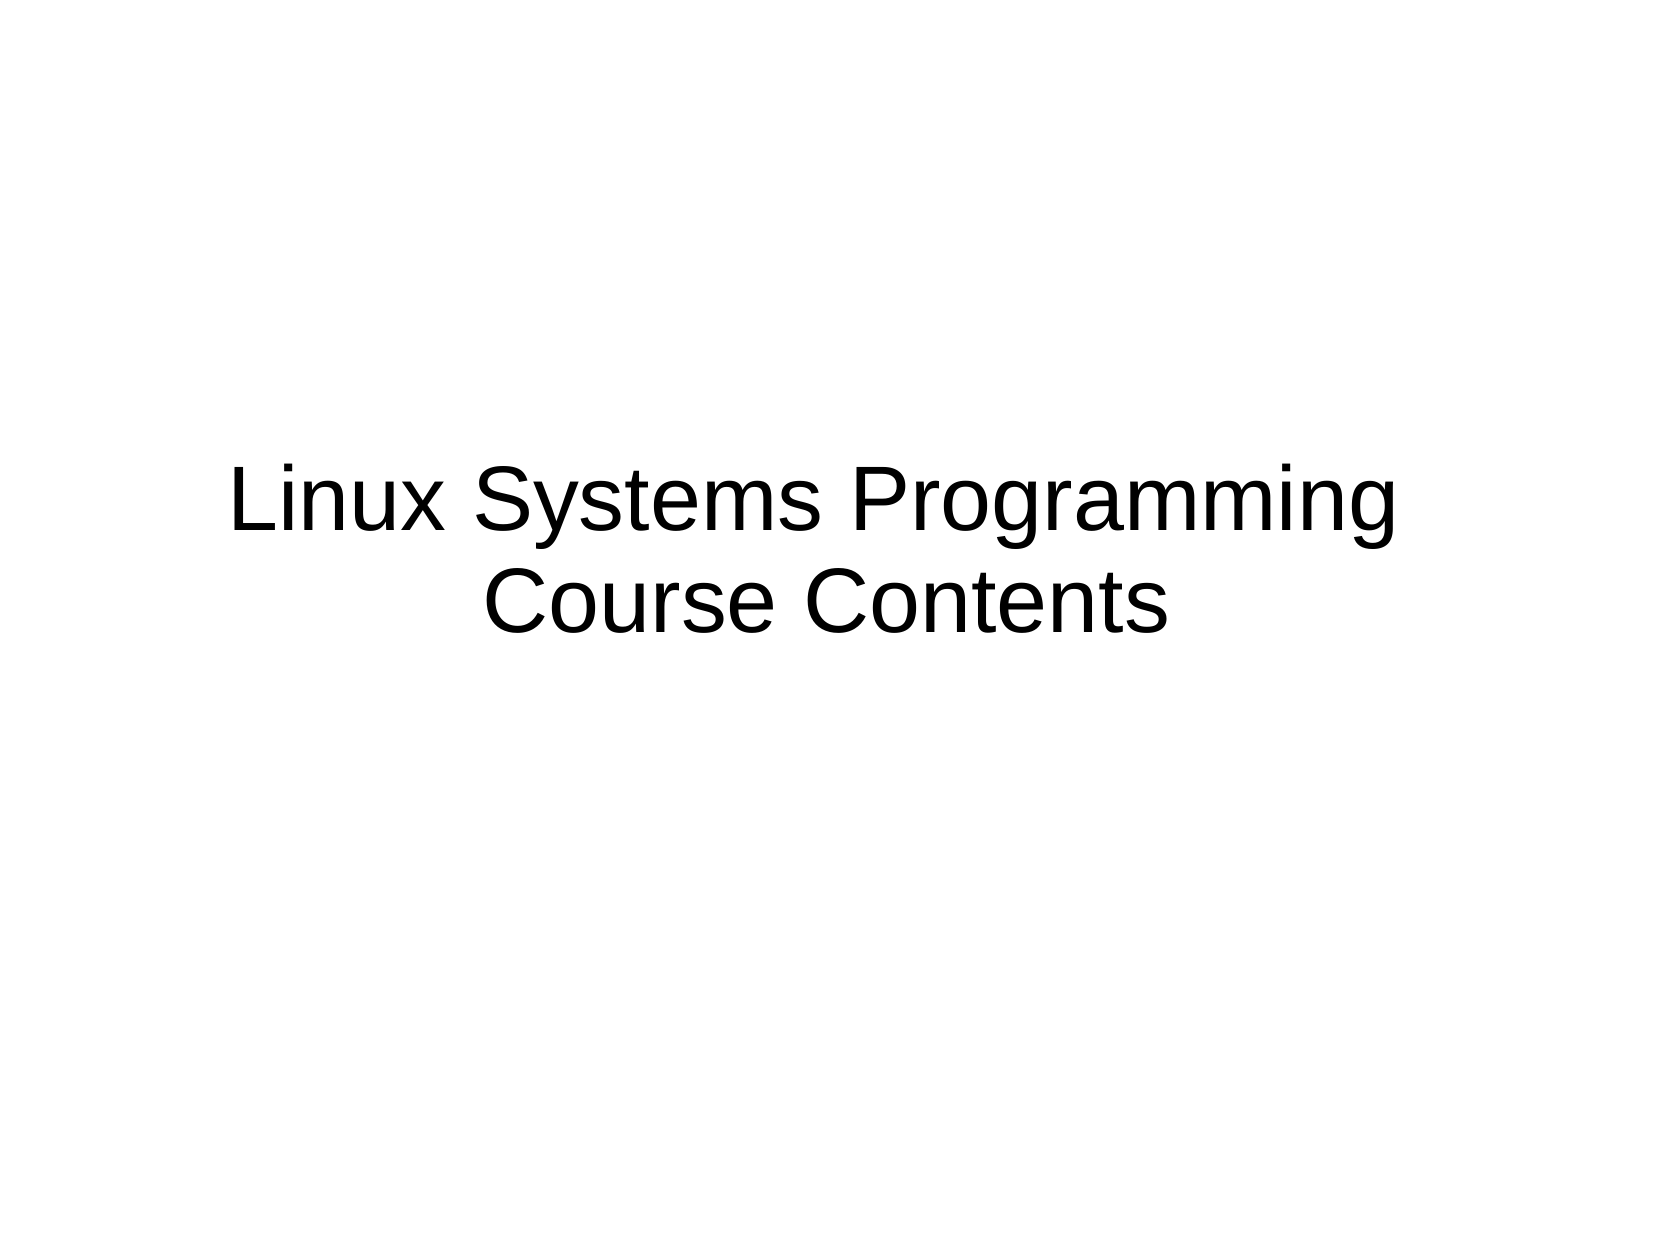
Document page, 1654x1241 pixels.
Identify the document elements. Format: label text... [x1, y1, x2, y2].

subtitle Linux Systems Programming Course Contents [82, 190, 1571, 910]
